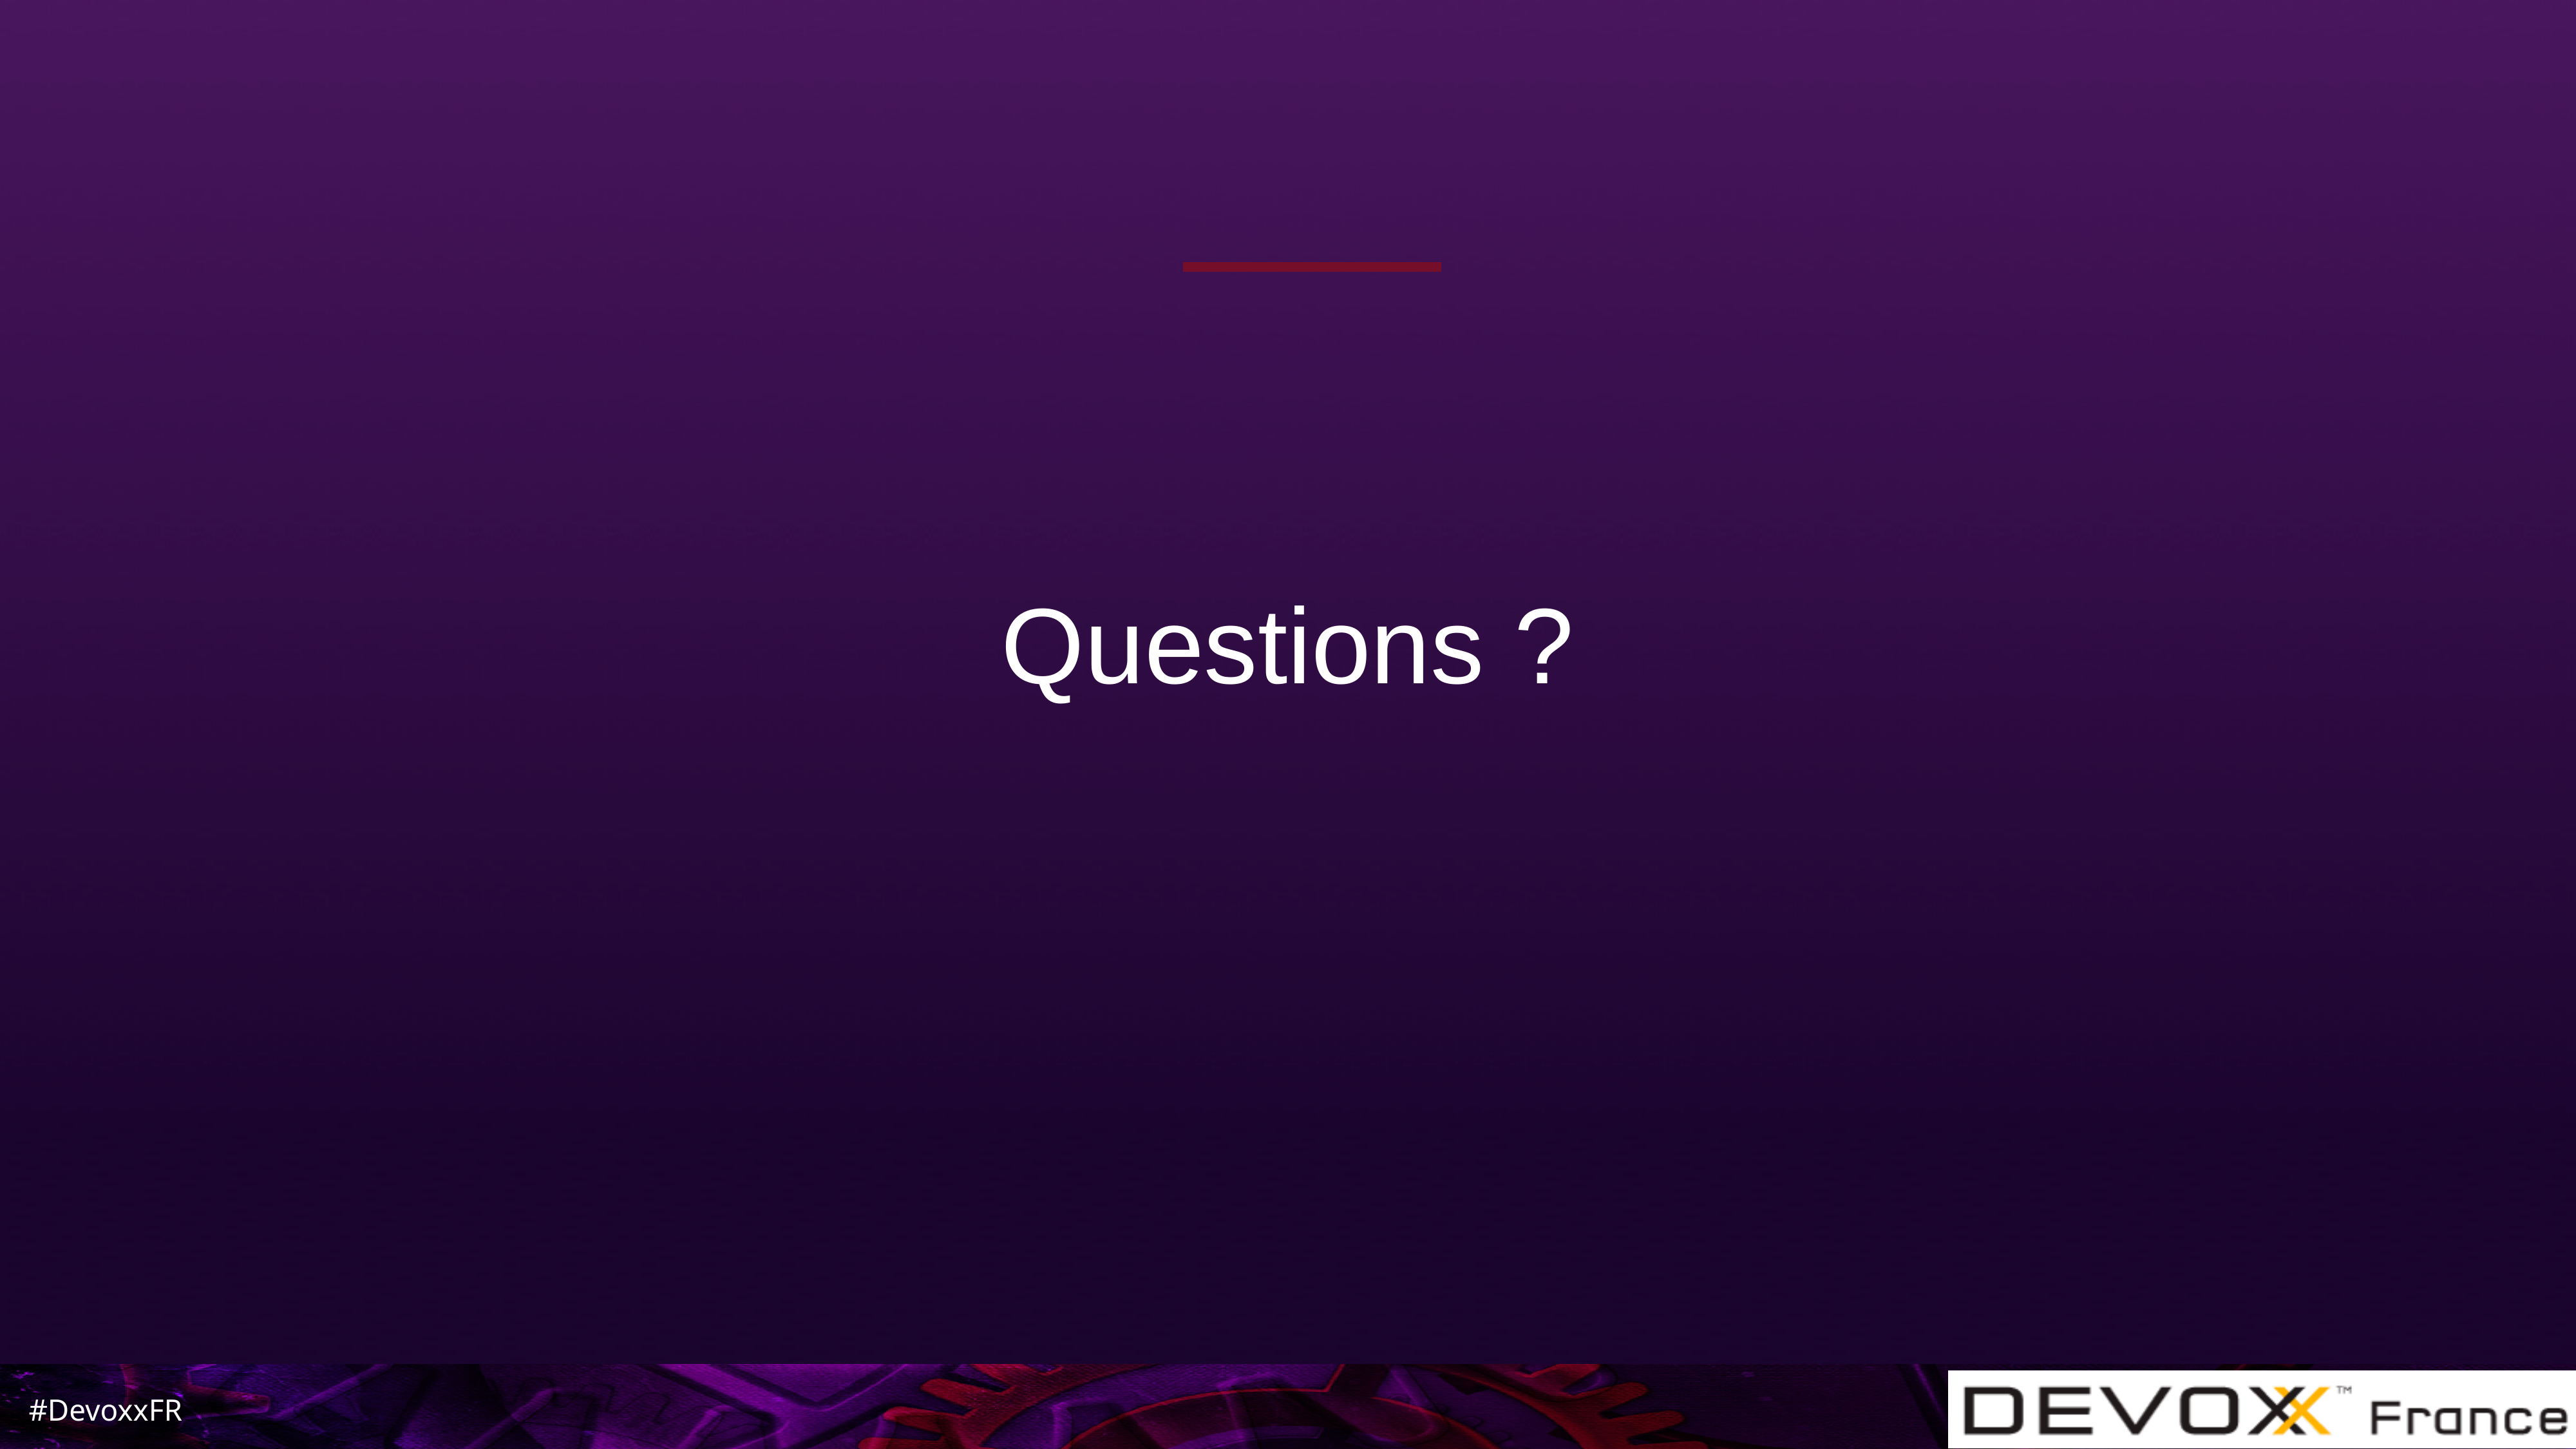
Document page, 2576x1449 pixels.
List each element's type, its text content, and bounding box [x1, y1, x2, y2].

subtitle Questions ? [510, 14, 2065, 1278]
picture [0, 0, 2576, 1449]
